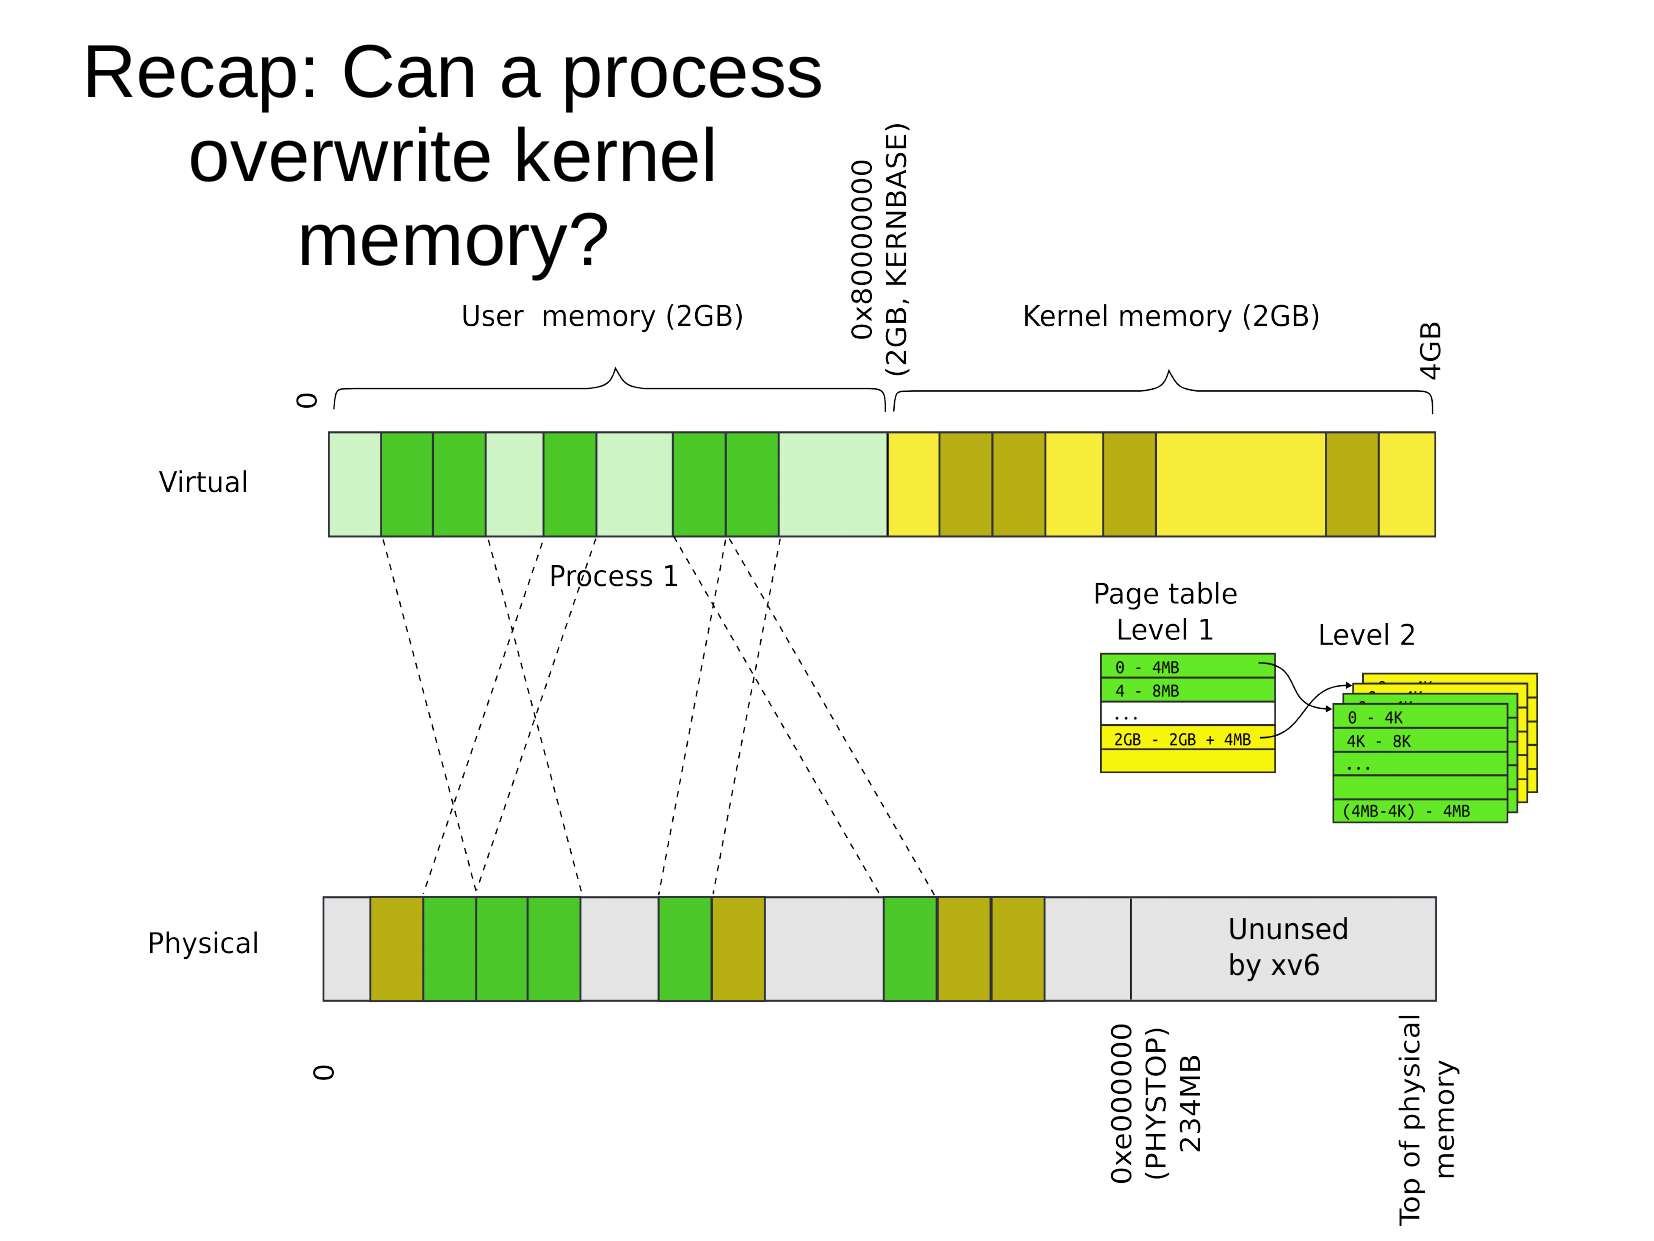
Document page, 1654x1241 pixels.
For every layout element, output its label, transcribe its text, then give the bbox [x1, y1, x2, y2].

title Recap: Can a process overwrite kernel memory? [82, 29, 826, 282]
picture [150, 124, 1538, 1226]
